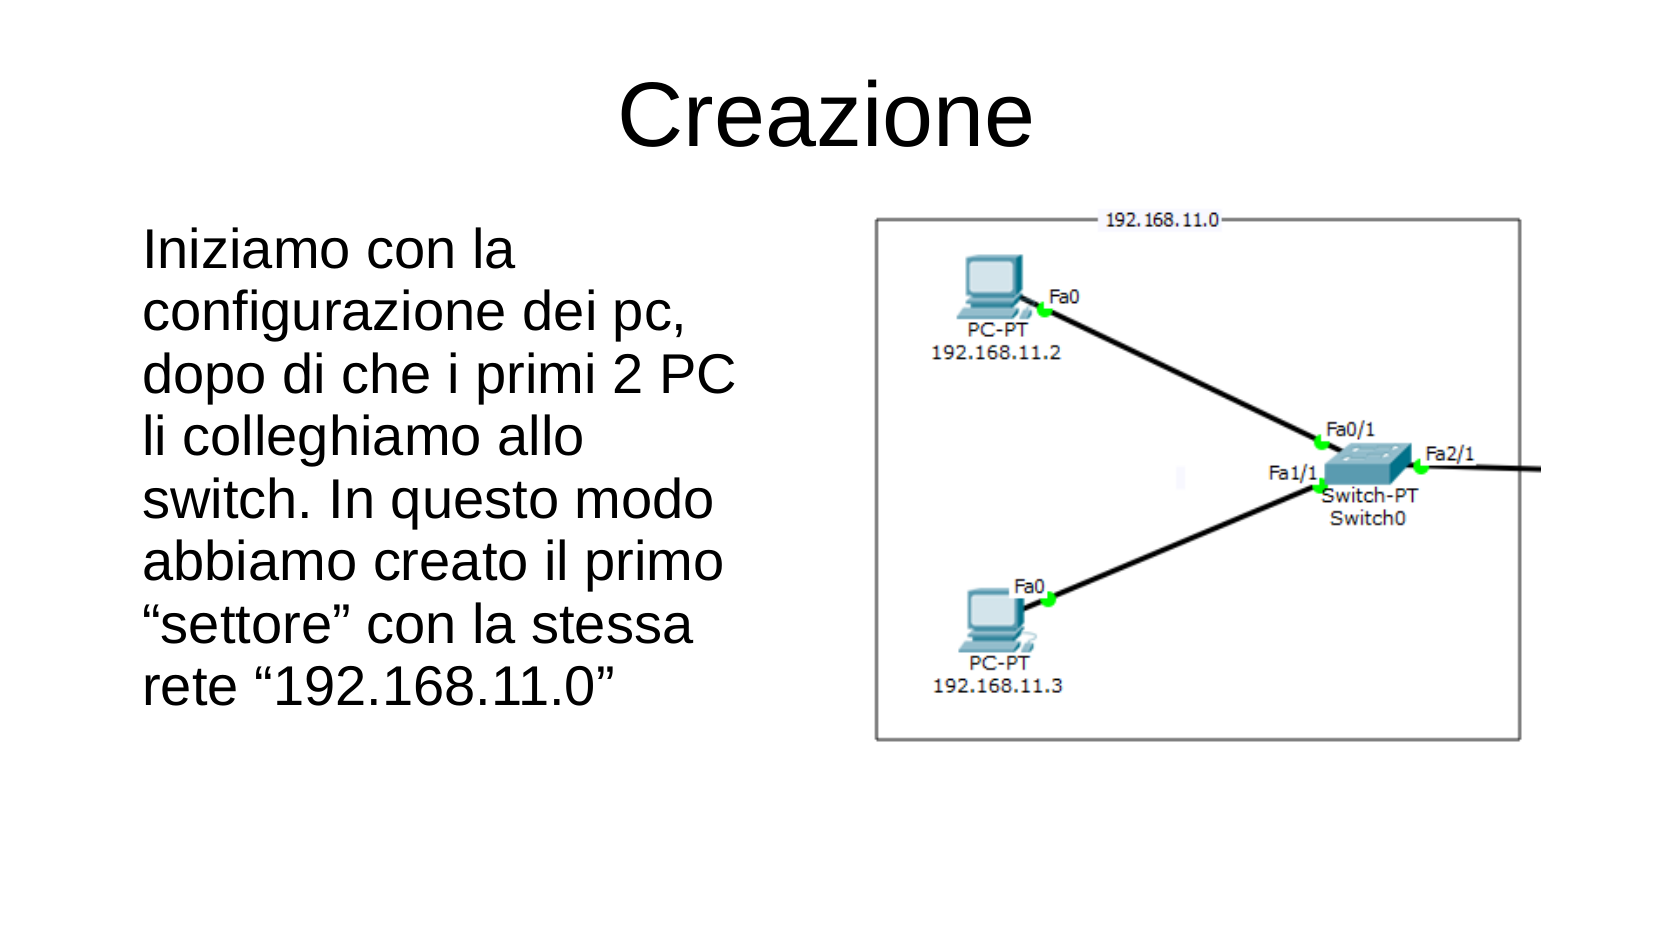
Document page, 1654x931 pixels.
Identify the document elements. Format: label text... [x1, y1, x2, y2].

list Iniziamo con la configurazione dei pc, dopo di che i primi 2 PC li colleghiamo allo switch. In questo modo abbiamo creato il primo “settore” con la stessa rete “192.168.11.0” [82, 217, 739, 758]
picture [856, 206, 1541, 768]
title Creazione [82, 37, 1571, 193]
